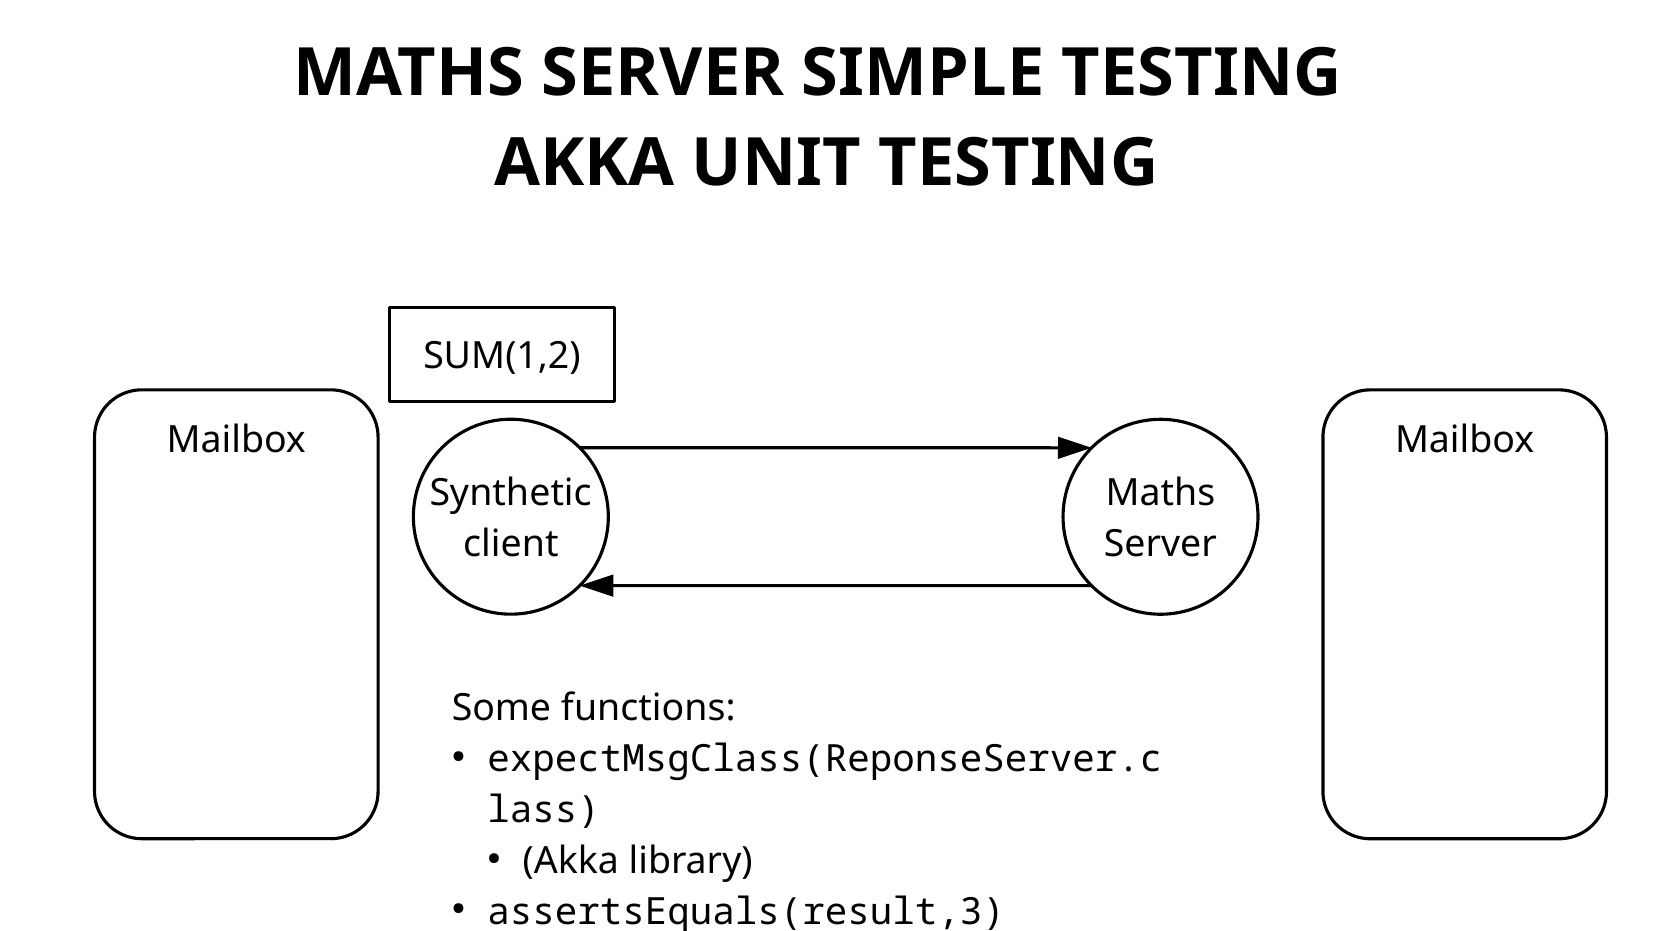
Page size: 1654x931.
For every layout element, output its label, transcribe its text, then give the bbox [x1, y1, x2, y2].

text_box Maths Server [1063, 419, 1258, 615]
title MATHS SERVER SIMPLE TESTING AKKA UNIT TESTING [82, 33, 1571, 196]
text_box Mailbox [94, 389, 379, 839]
text_box Some functions: expectMsgClass(ReponseServer.class) (Akka library) assertsEquals(result,3) (JUnit) [437, 673, 1182, 901]
text_box SUM(1,2) [389, 307, 615, 402]
text_box Mailbox [1322, 389, 1607, 839]
text_box Synthetic client [413, 419, 609, 615]
